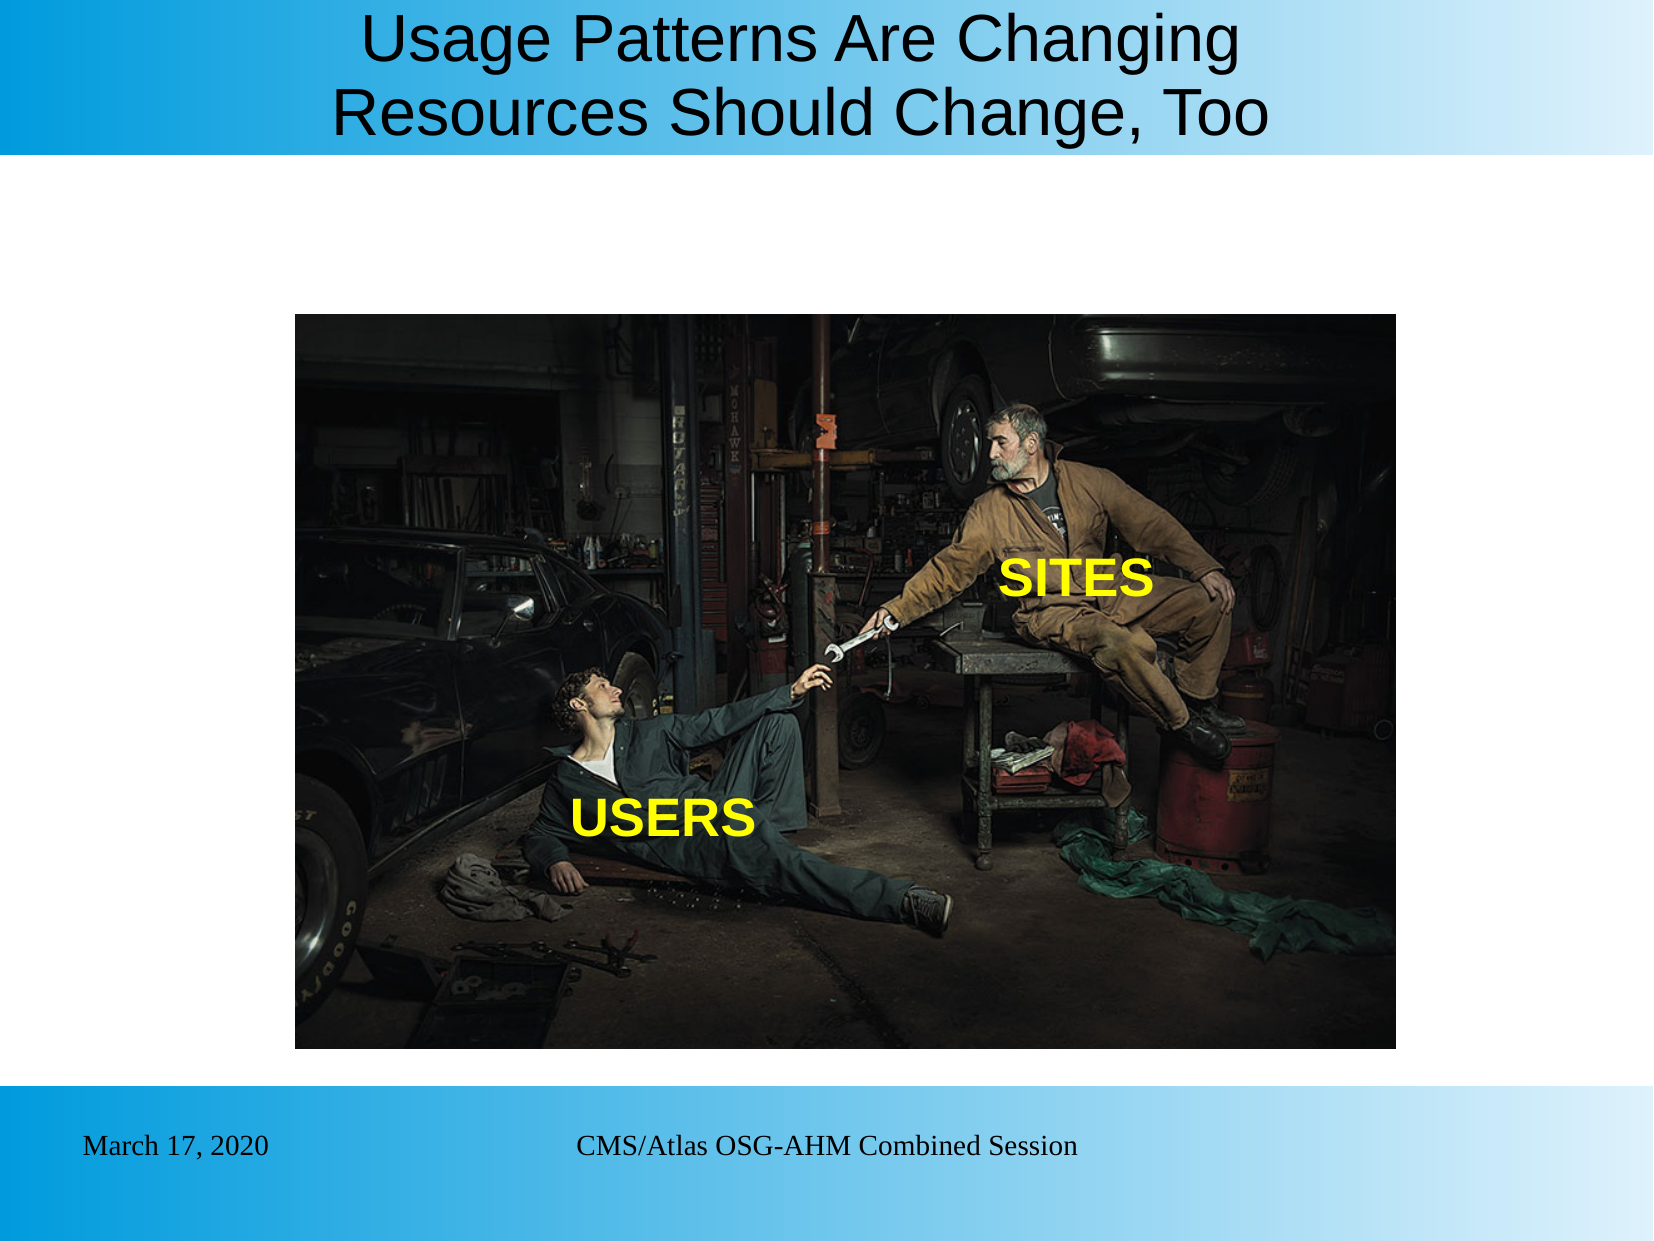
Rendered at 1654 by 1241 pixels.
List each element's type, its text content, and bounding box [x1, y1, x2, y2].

text_box SITES [983, 540, 1170, 616]
picture [295, 314, 1396, 1049]
text_box USERS [555, 780, 772, 856]
title Usage Patterns Are Changing Resources Should Change, Too [56, 0, 1546, 151]
